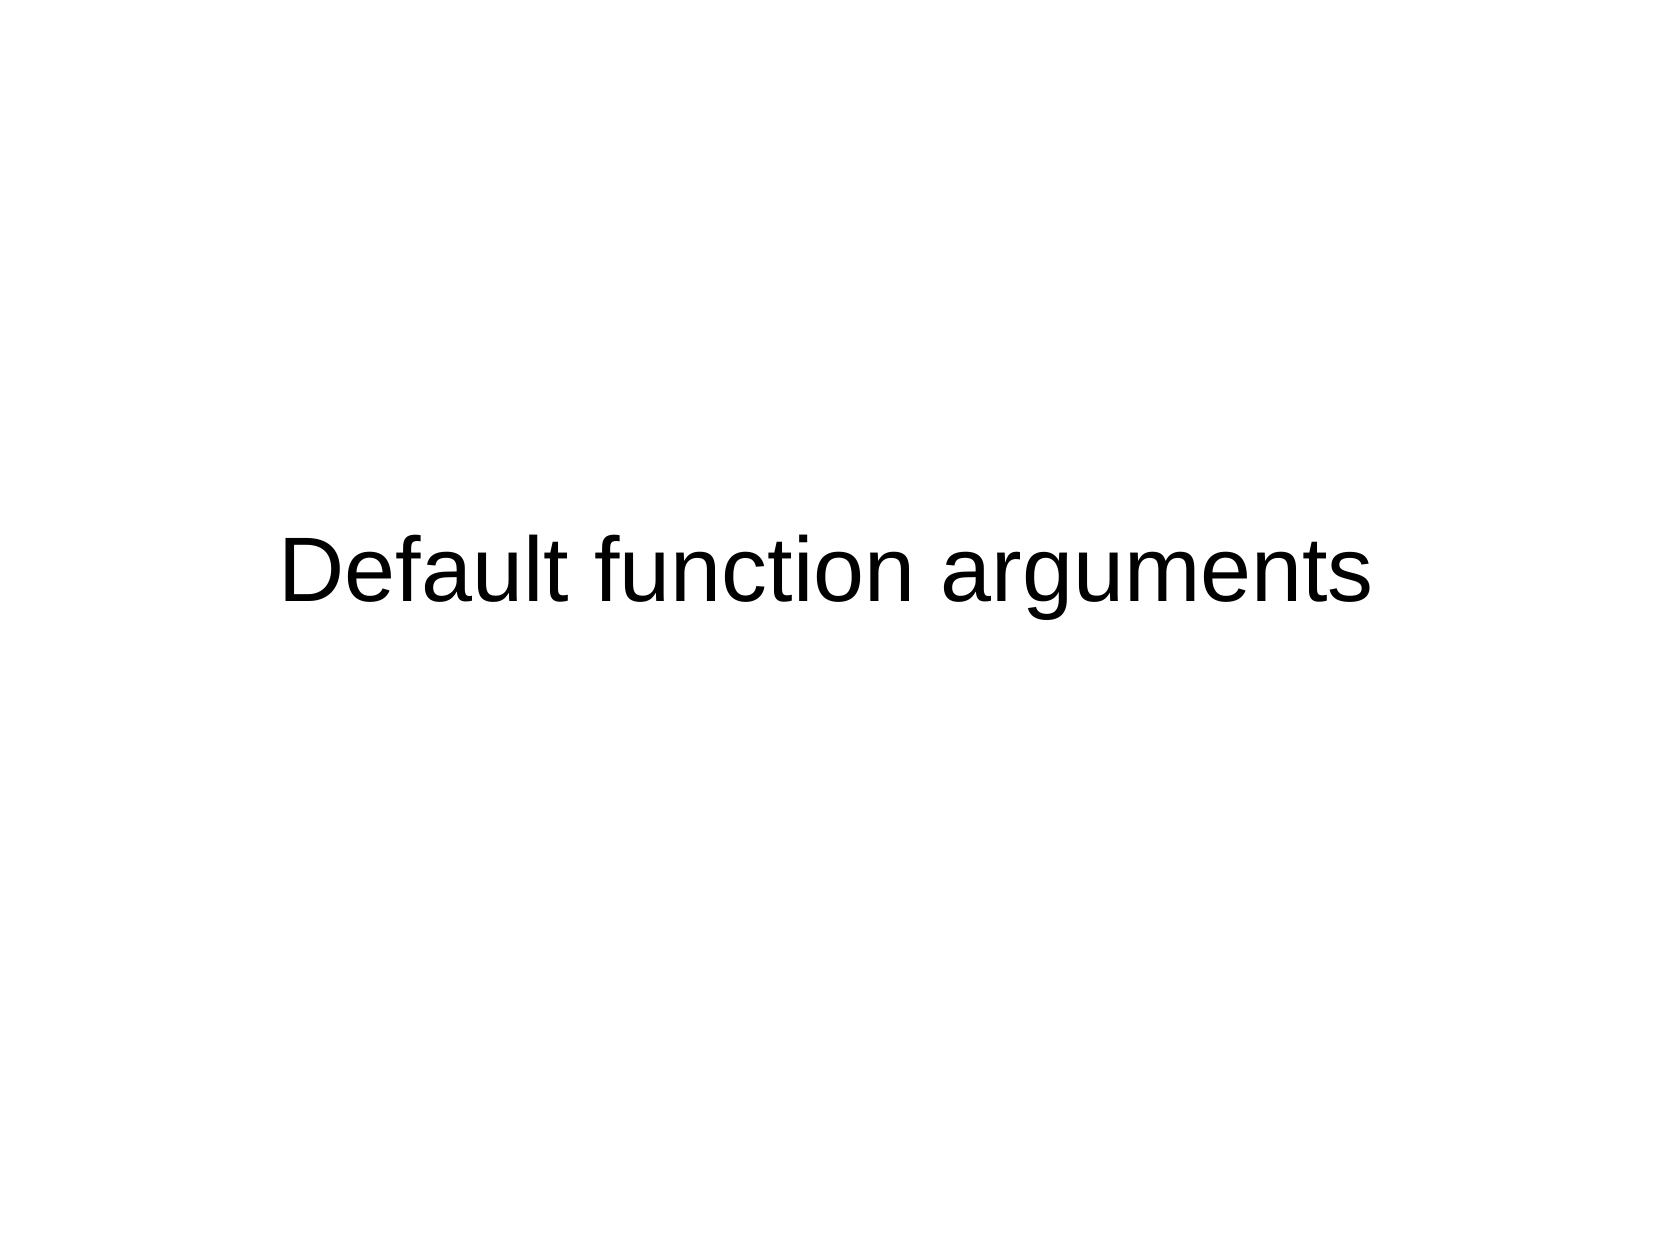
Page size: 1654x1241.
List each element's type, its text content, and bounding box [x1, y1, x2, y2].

title Default function arguments [82, 466, 1571, 674]
